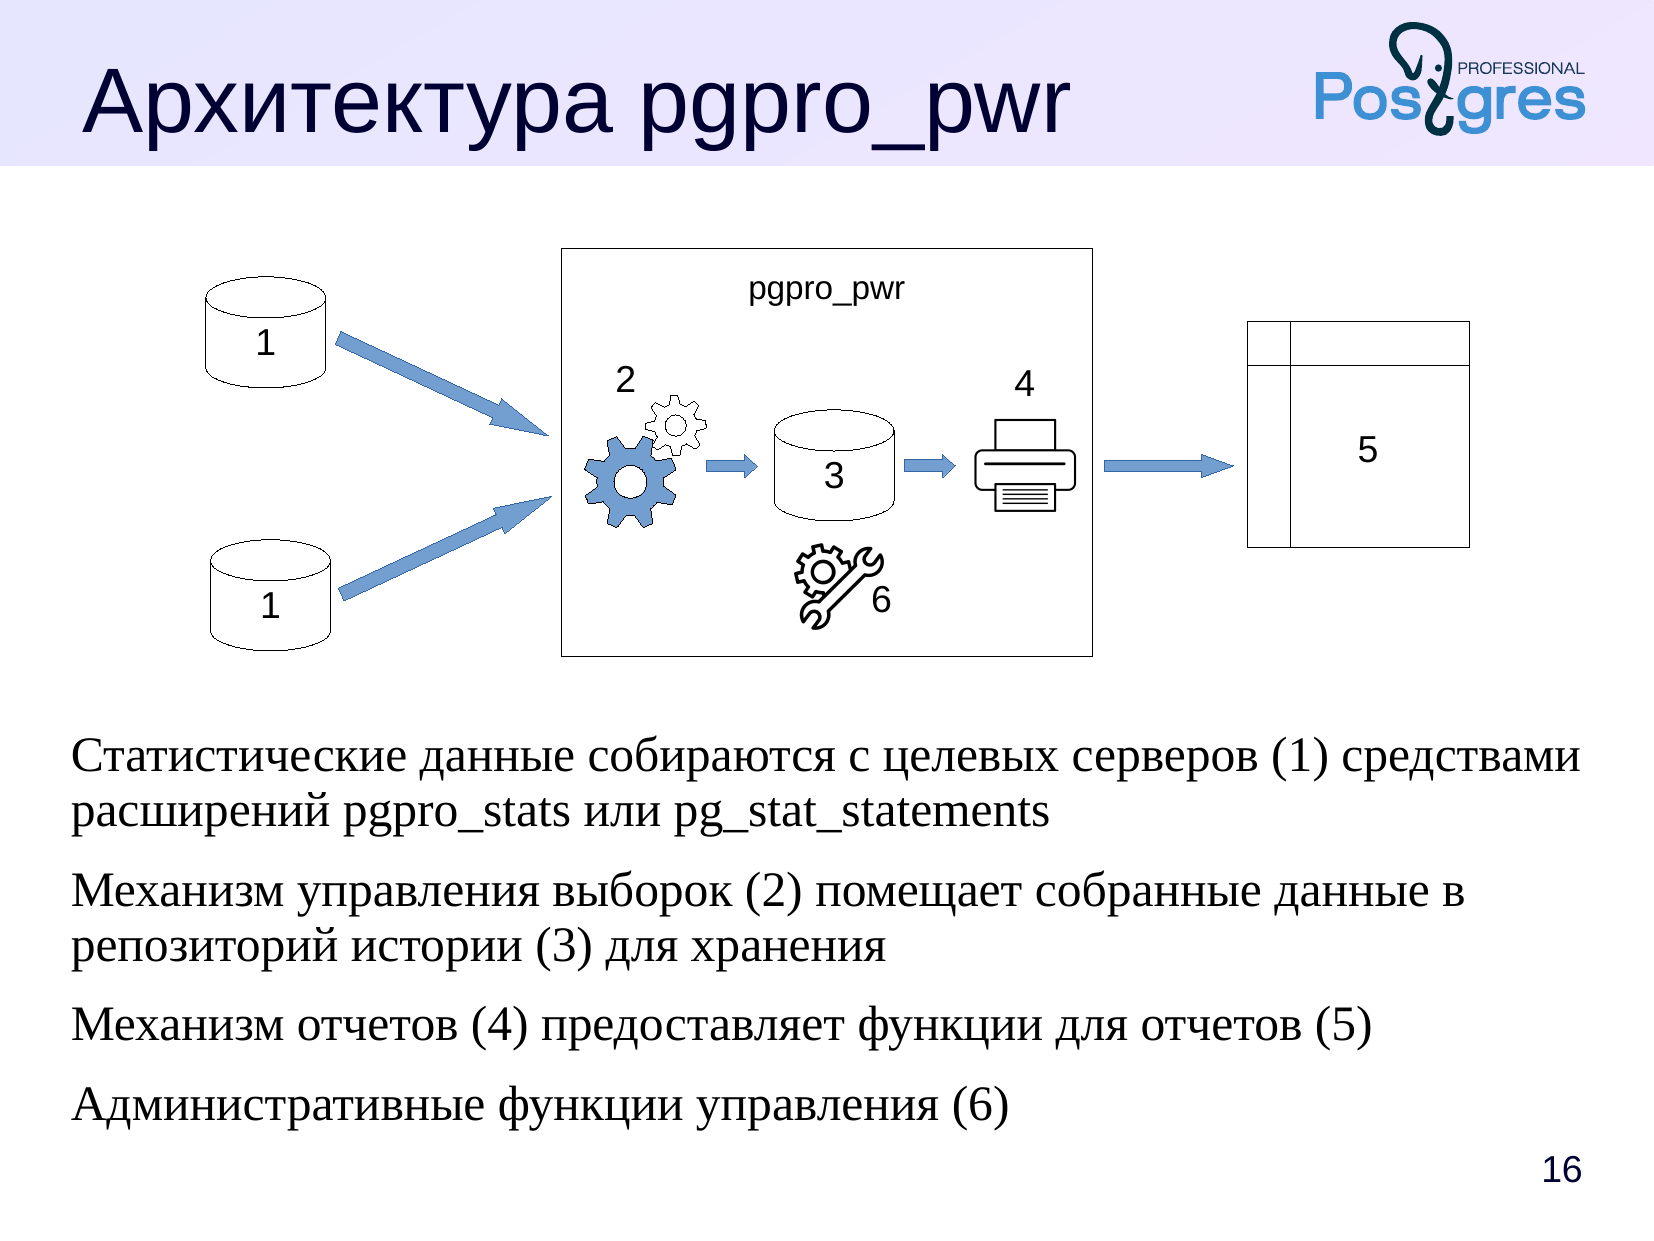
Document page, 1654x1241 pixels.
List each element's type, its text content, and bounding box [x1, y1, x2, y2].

text_box 1 [205, 298, 326, 388]
text_box 1 [210, 563, 331, 651]
text_box [338, 496, 552, 601]
text_box [584, 395, 707, 528]
picture [962, 403, 1090, 530]
text_box [1247, 321, 1470, 548]
text_box [1104, 454, 1234, 478]
text_box 2 [600, 350, 652, 408]
text_box 5 [1342, 420, 1394, 478]
text_box 4 [999, 354, 1050, 412]
text_box 6 [856, 571, 907, 629]
picture [794, 542, 884, 631]
text_box [706, 454, 758, 478]
text_box pgpro_pwr [561, 248, 1093, 657]
text_box [904, 454, 956, 478]
text_box [335, 331, 549, 436]
list Статистические данные собираются с целевых серверов (1) средствами расширений pgpro_stats или pg_stat_statements Механизм управления выборок (2) помещает собранные данные в репозиторий истории (3) для хранения Механизм отчетов (4) предоставляет функции для отчетов (5) Административные функции управления (6) [70, 727, 1583, 1134]
text_box 3 [774, 431, 895, 521]
title Архитектура pgpro_pwr [82, 49, 1252, 153]
